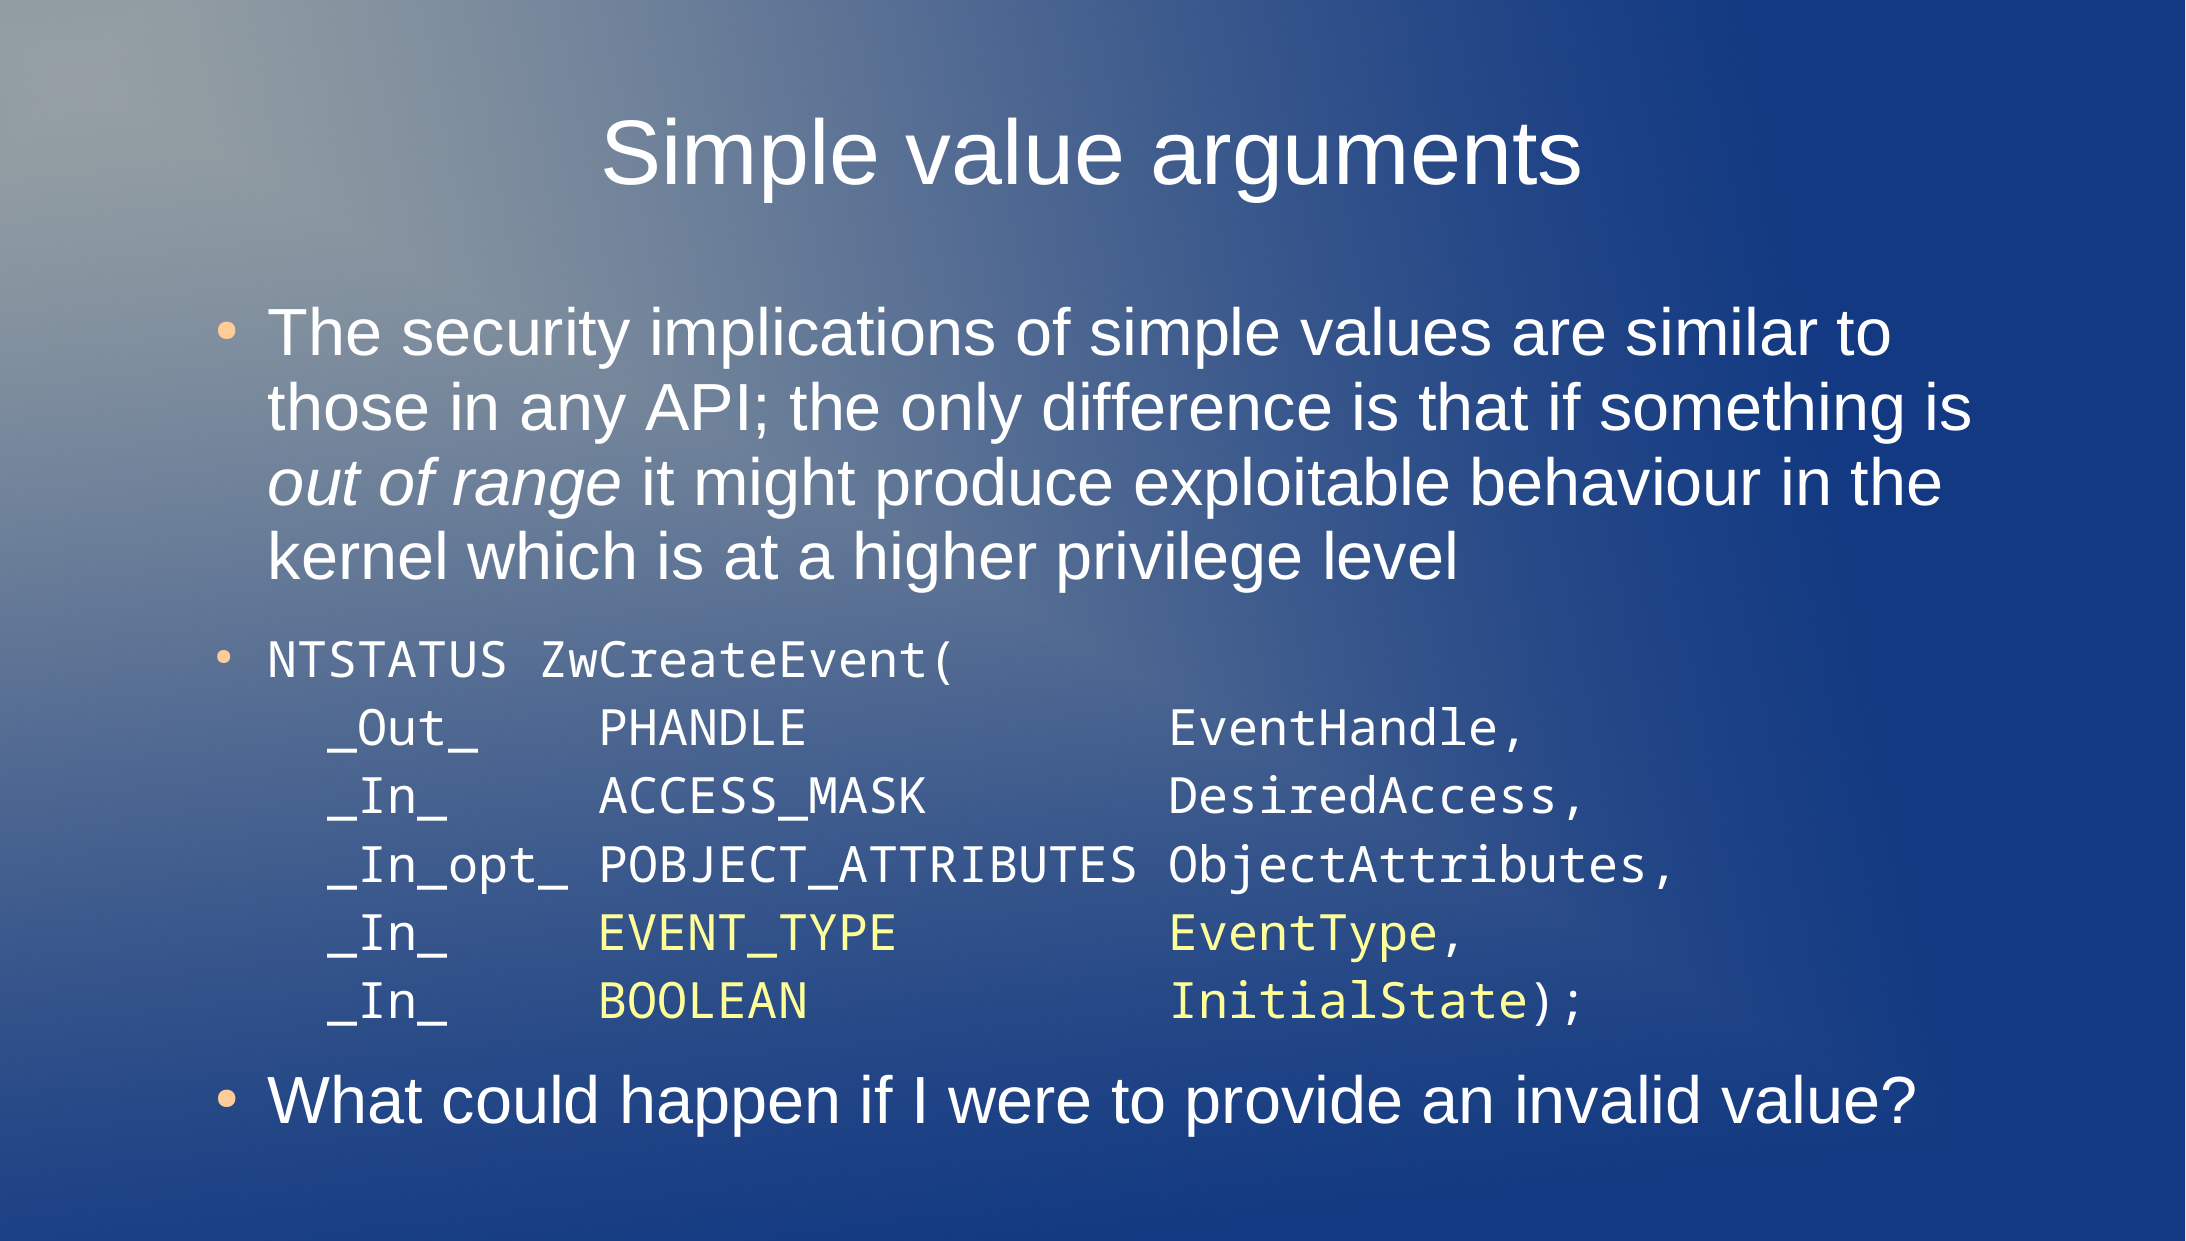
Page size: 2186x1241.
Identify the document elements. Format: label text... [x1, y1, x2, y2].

list The security implications of simple values are similar to those in any API; the only difference is that if something is out of range it might produce exploitable behaviour in the kernel which is at a higher privilege level NTSTATUS ZwCreateEvent( _Out_ PHANDLE EventHandle, _In_ ACCESS_MASK DesiredAccess, _In_opt_ POBJECT_ATTRIBUTES ObjectAttributes, _In_ EVENT_TYPE EventType, _In_ BOOLEAN InitialState); What could happen if I were to provide an invalid value? [197, 295, 2022, 1229]
title Simple value arguments [109, 49, 2076, 257]
picture [0, 0, 2186, 1241]
